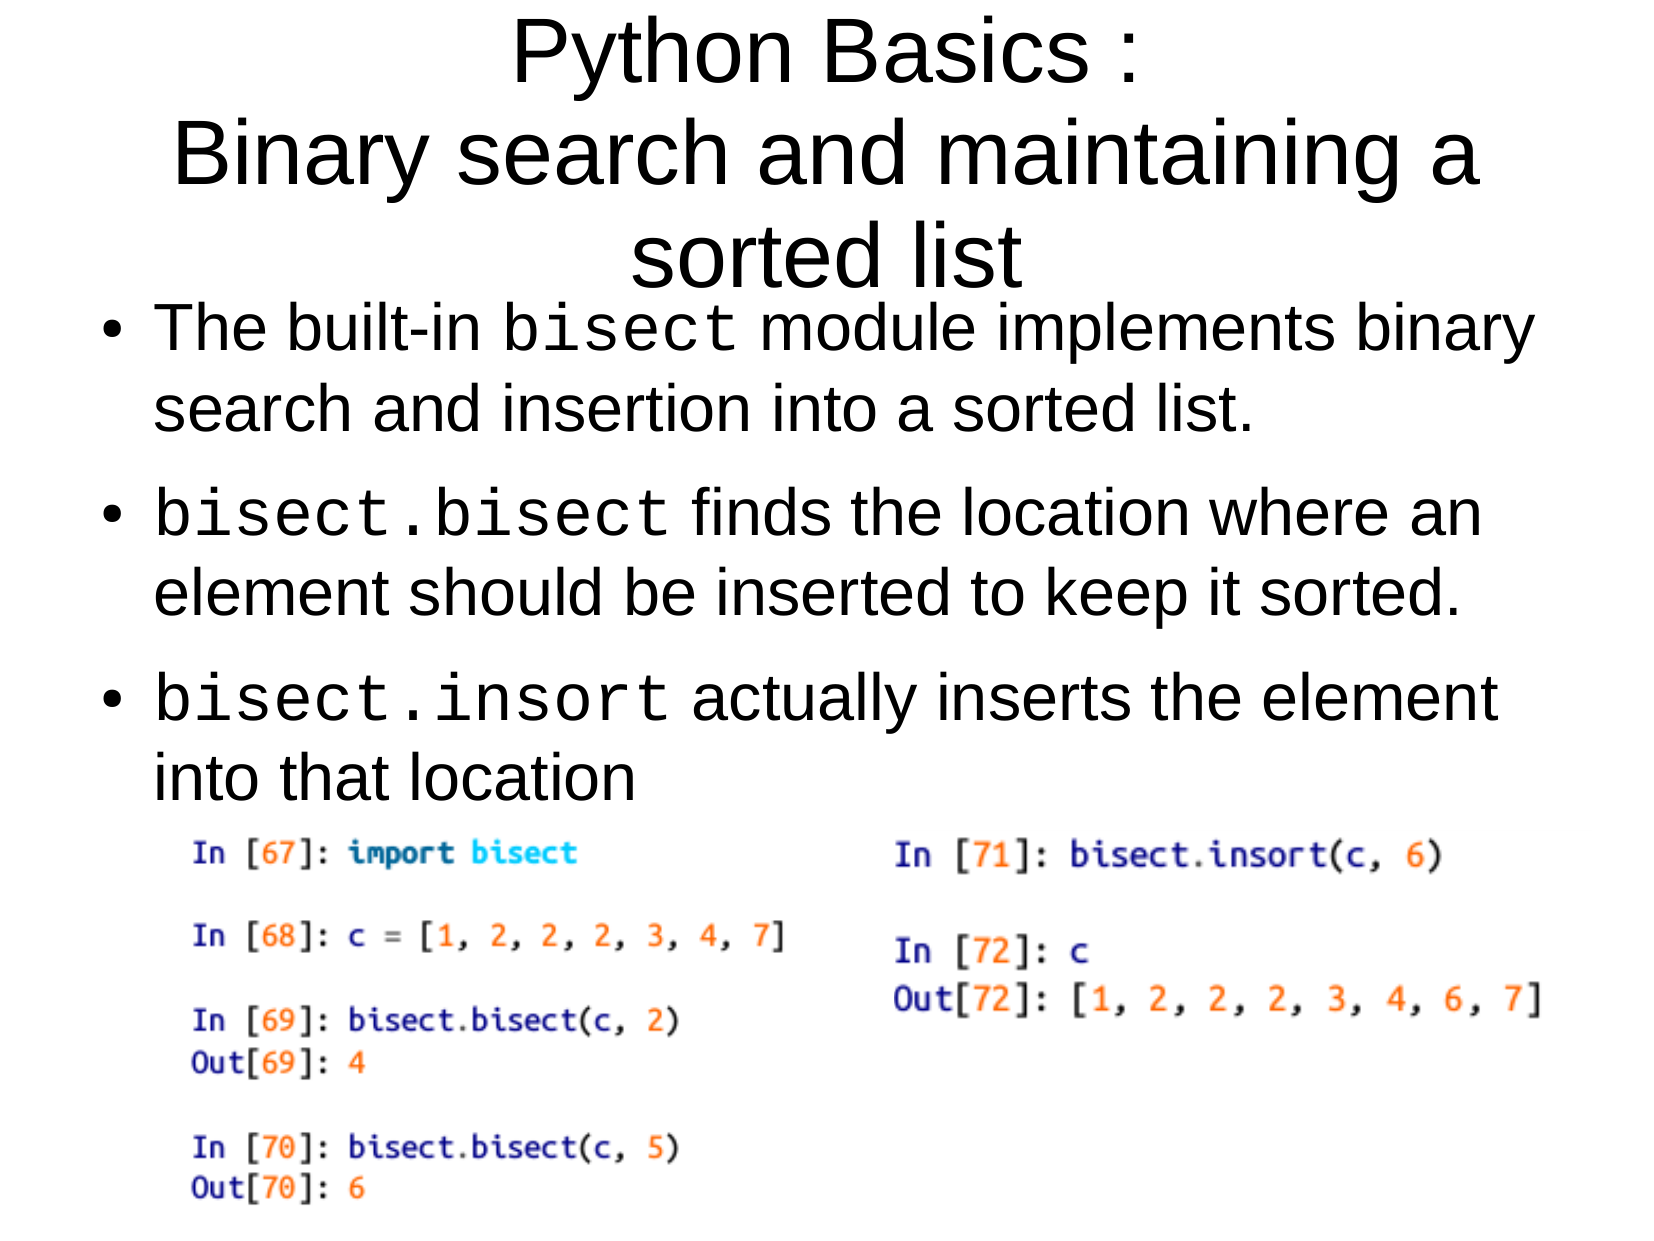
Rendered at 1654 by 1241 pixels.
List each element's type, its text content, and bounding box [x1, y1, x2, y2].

picture [894, 829, 1592, 1069]
picture [175, 830, 806, 1239]
list The built-in bisect module implements binary search and insertion into a sorted list. bisect.bisect finds the location where an element should be inserted to keep it sorted. bisect.insort actually inserts the element into that location [82, 290, 1571, 1010]
title Python Basics : Binary search and maintaining a sorted list [82, 0, 1571, 290]
